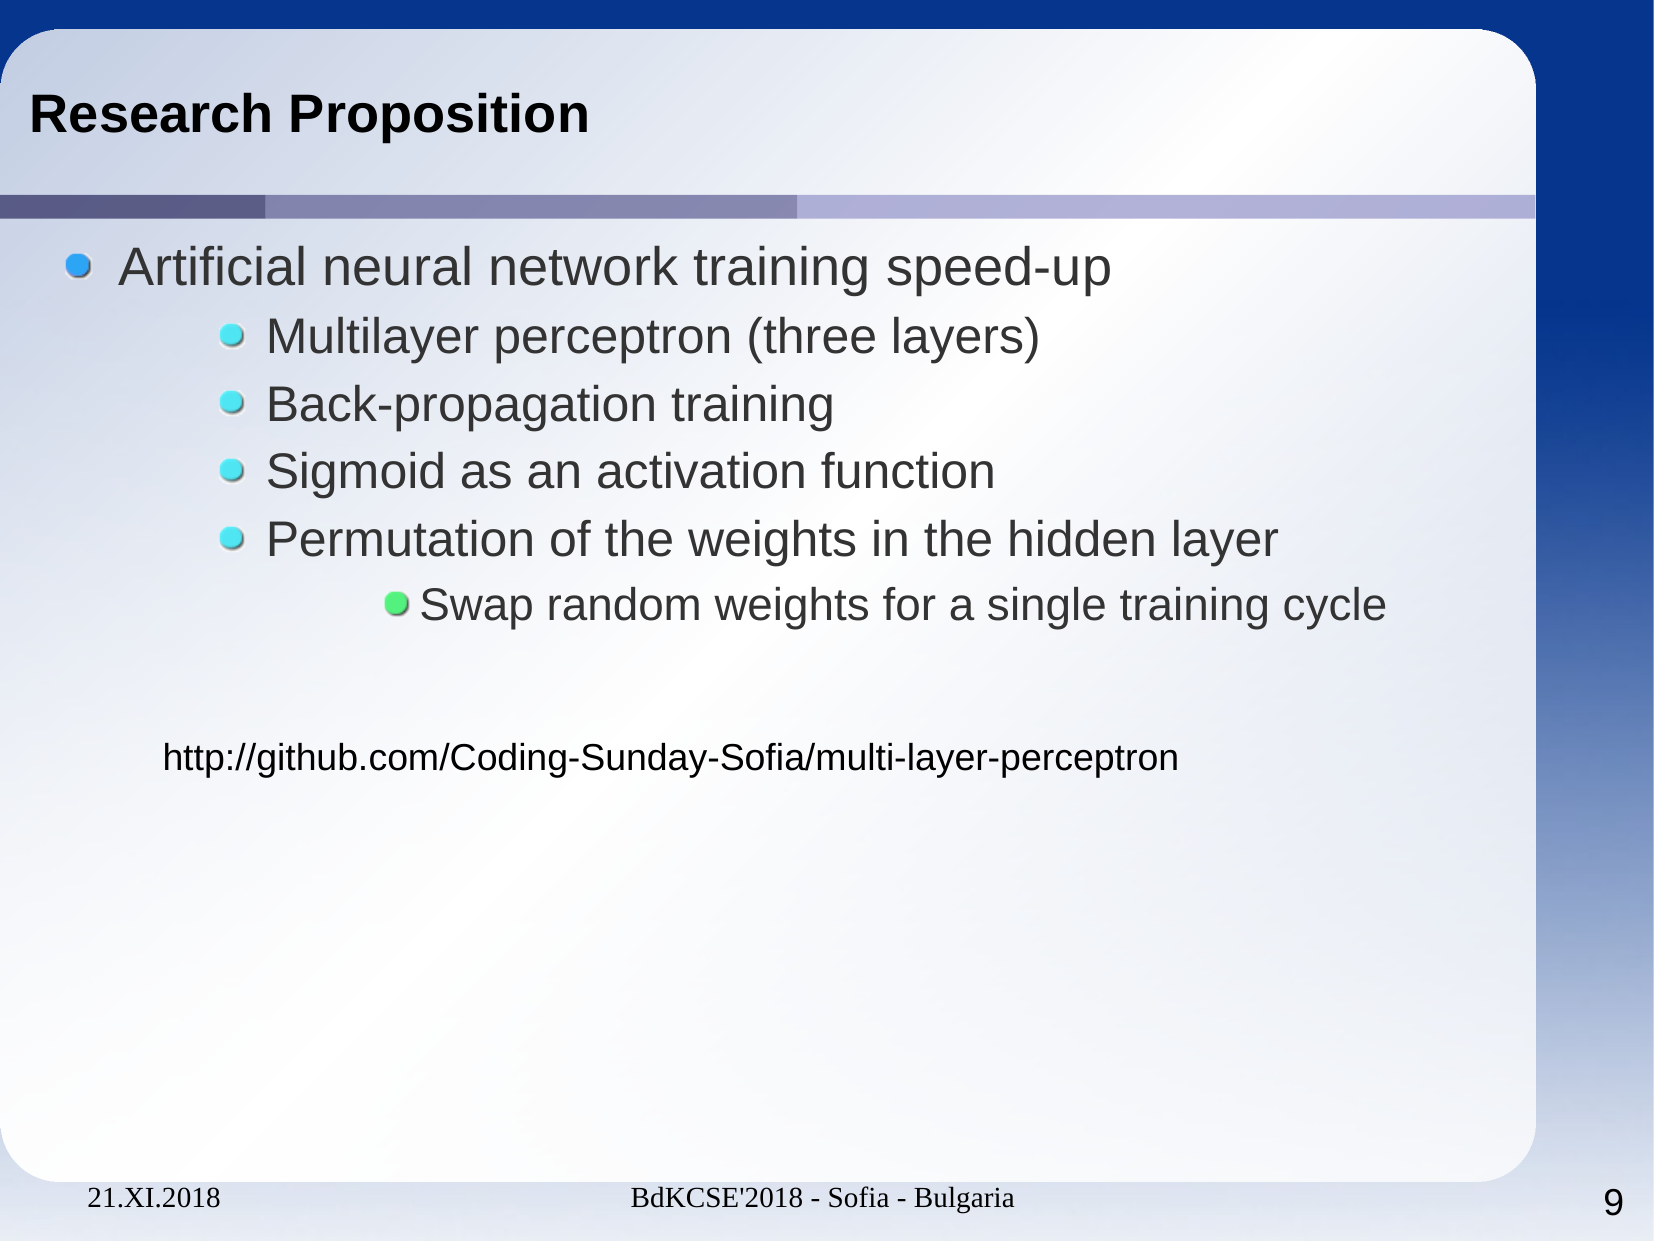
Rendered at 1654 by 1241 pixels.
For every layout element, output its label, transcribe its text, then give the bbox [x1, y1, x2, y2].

picture [0, 0, 1654, 1241]
text_box http://github.com/Coding-Sunday-Sofia/multi-layer-perceptron [147, 673, 1329, 821]
list Artificial neural network training speed-up Multilayer perceptron (three layers) Back-propagation training Sigmoid as an activation function Permutation of the weights in the hidden layer Swap random weights for a single training cycle [29, 236, 1506, 1152]
title Research Proposition [29, 49, 1506, 178]
